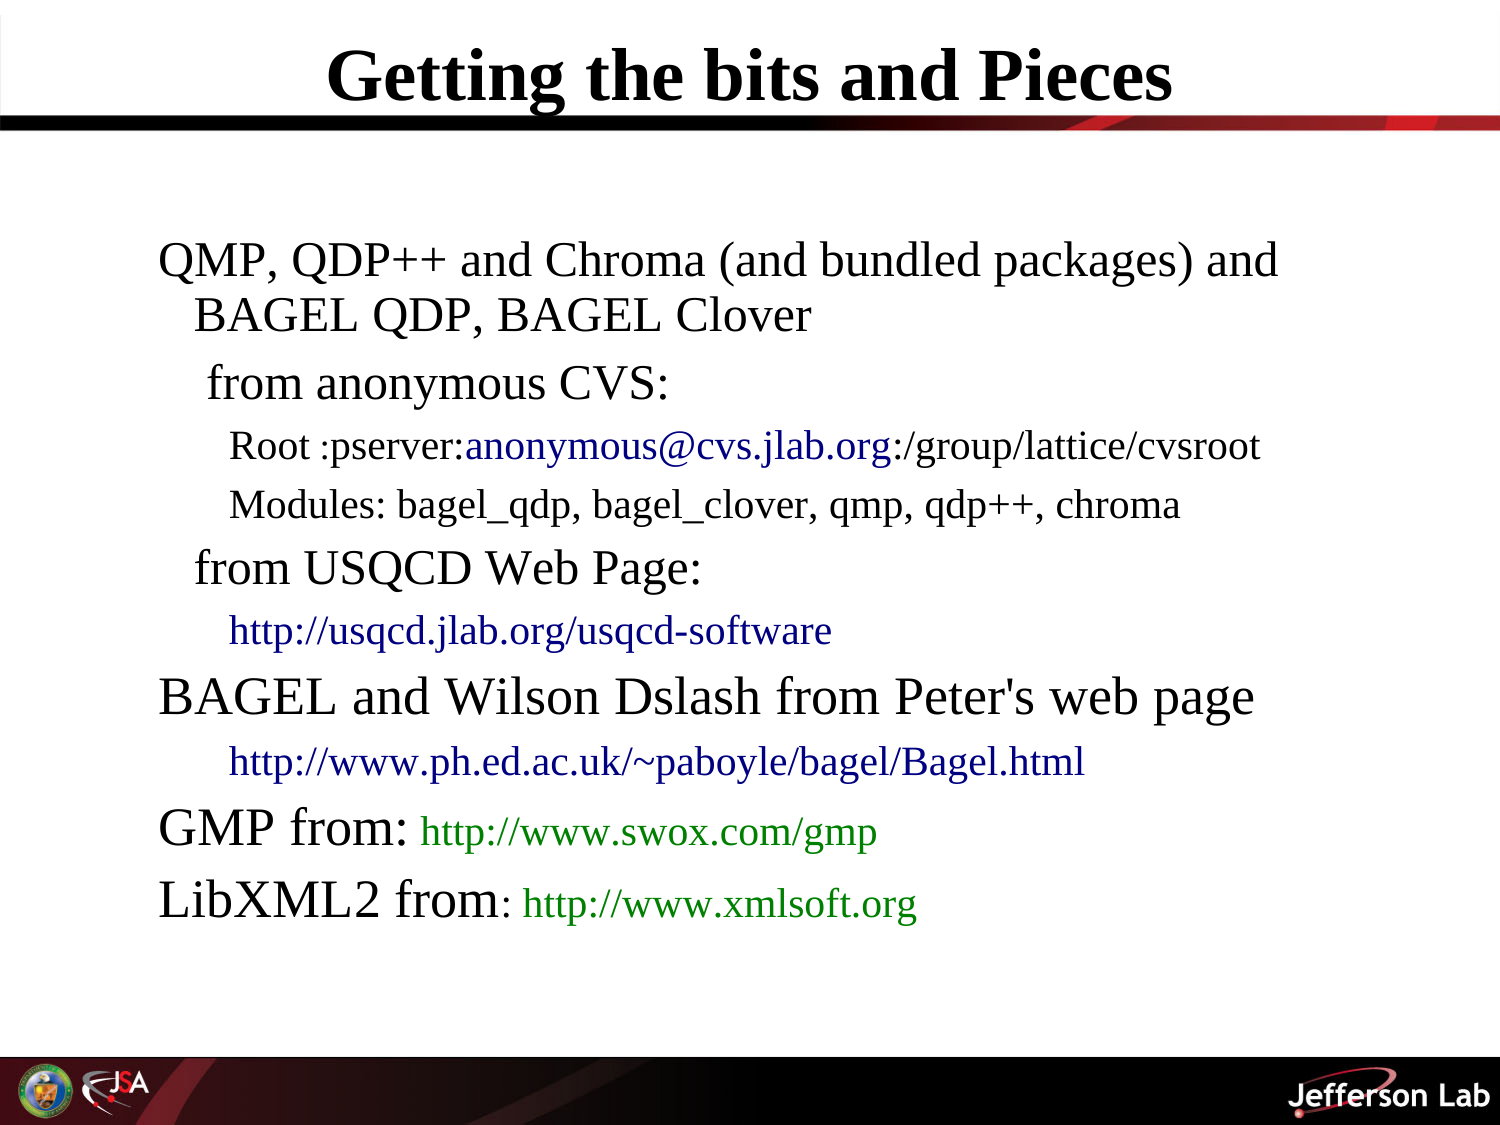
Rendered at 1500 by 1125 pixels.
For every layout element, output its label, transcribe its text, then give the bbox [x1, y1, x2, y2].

title Getting the bits and Pieces [112, 7, 1388, 143]
picture [0, 0, 1500, 1125]
list QMP, QDP++ and Chroma (and bundled packages) and BAGEL QDP, BAGEL Clover from anonymous CVS: Root :pserver:anonymous@cvs.jlab.org:/group/lattice/cvsroot Modules: bagel_qdp, bagel_clover, qmp, qdp++, chroma from USQCD Web Page: http://usqcd.jlab.org/usqcd-software BAGEL and Wilson Dslash from Peter's web page http://www.ph.ed.ac.uk/~paboyle/bagel/Bagel.html GMP from: http://www.swox.com/gmp LibXML2 from: http://www.xmlsoft.org [122, 231, 1398, 1092]
